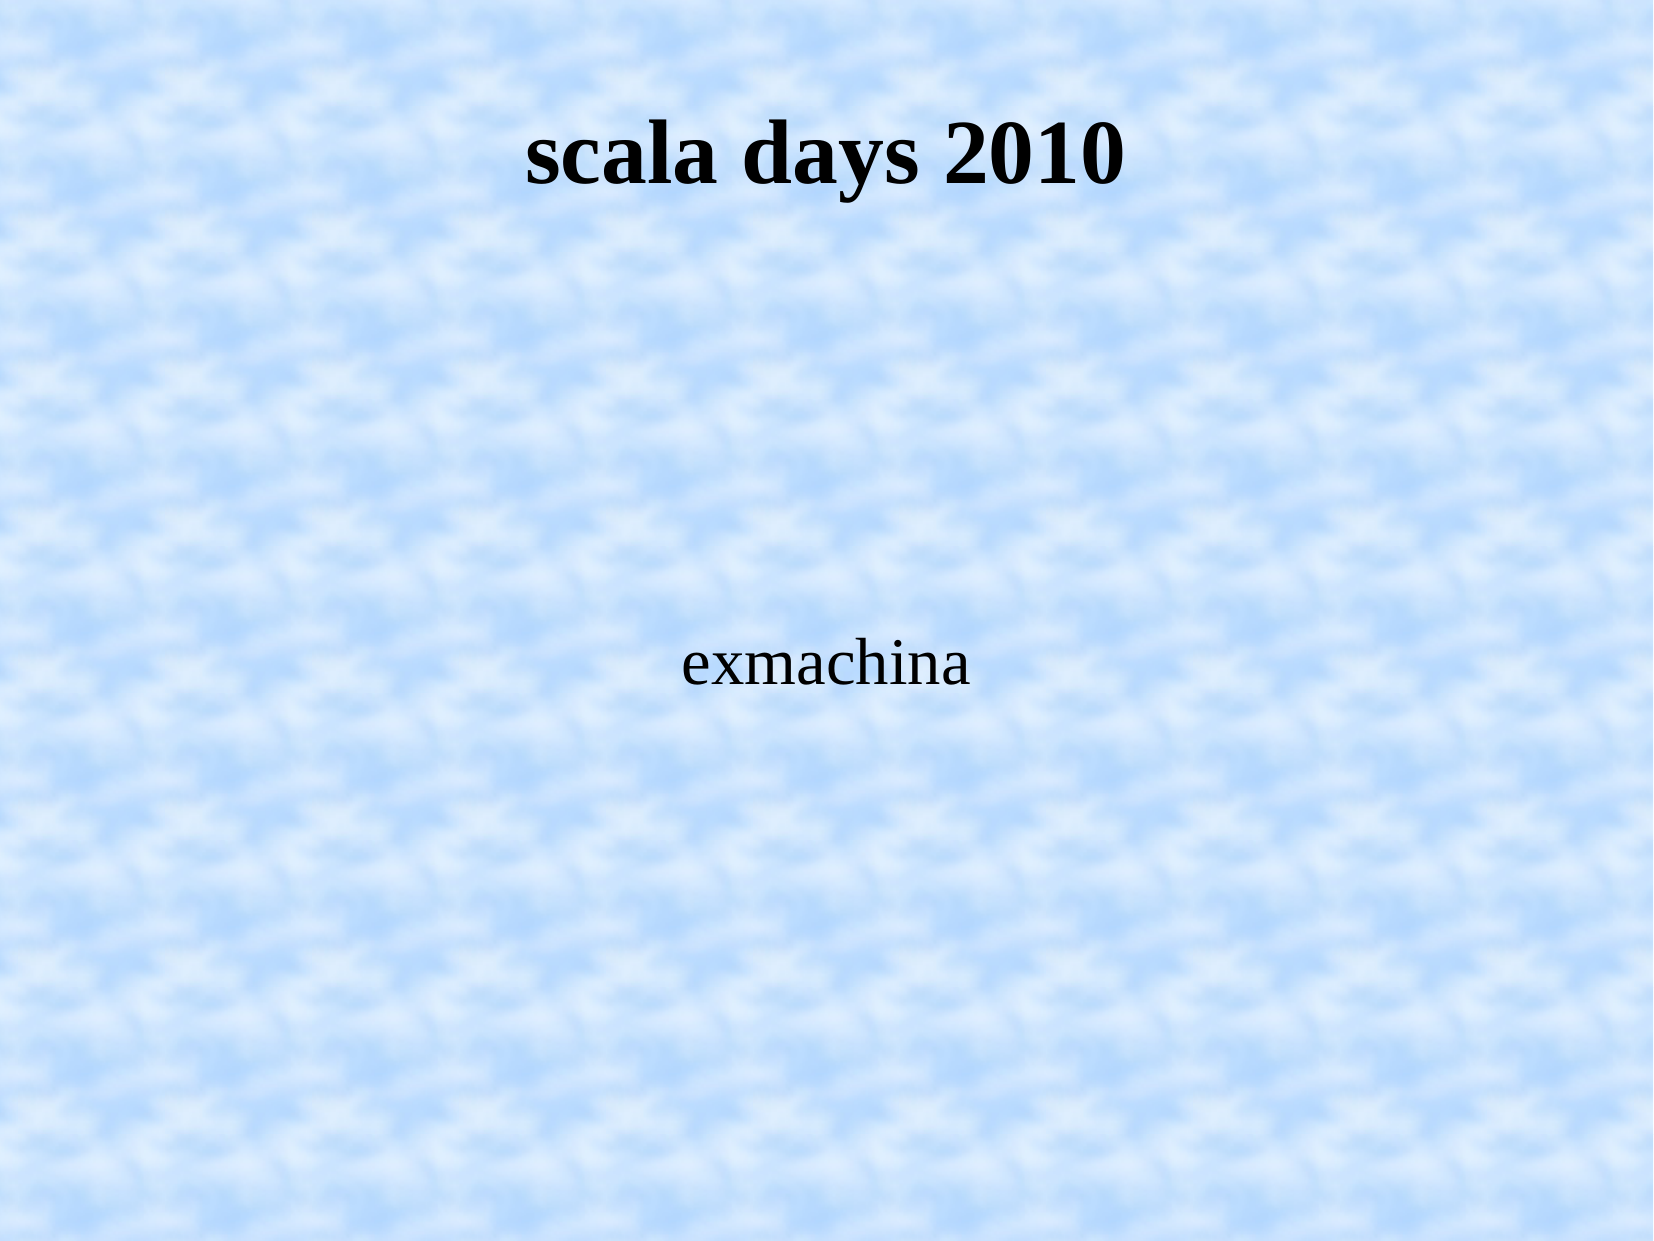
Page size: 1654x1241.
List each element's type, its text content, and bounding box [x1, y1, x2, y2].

picture [0, 0, 1654, 1241]
subtitle exmachina [82, 290, 1571, 1109]
title scala days 2010 [82, 49, 1571, 257]
